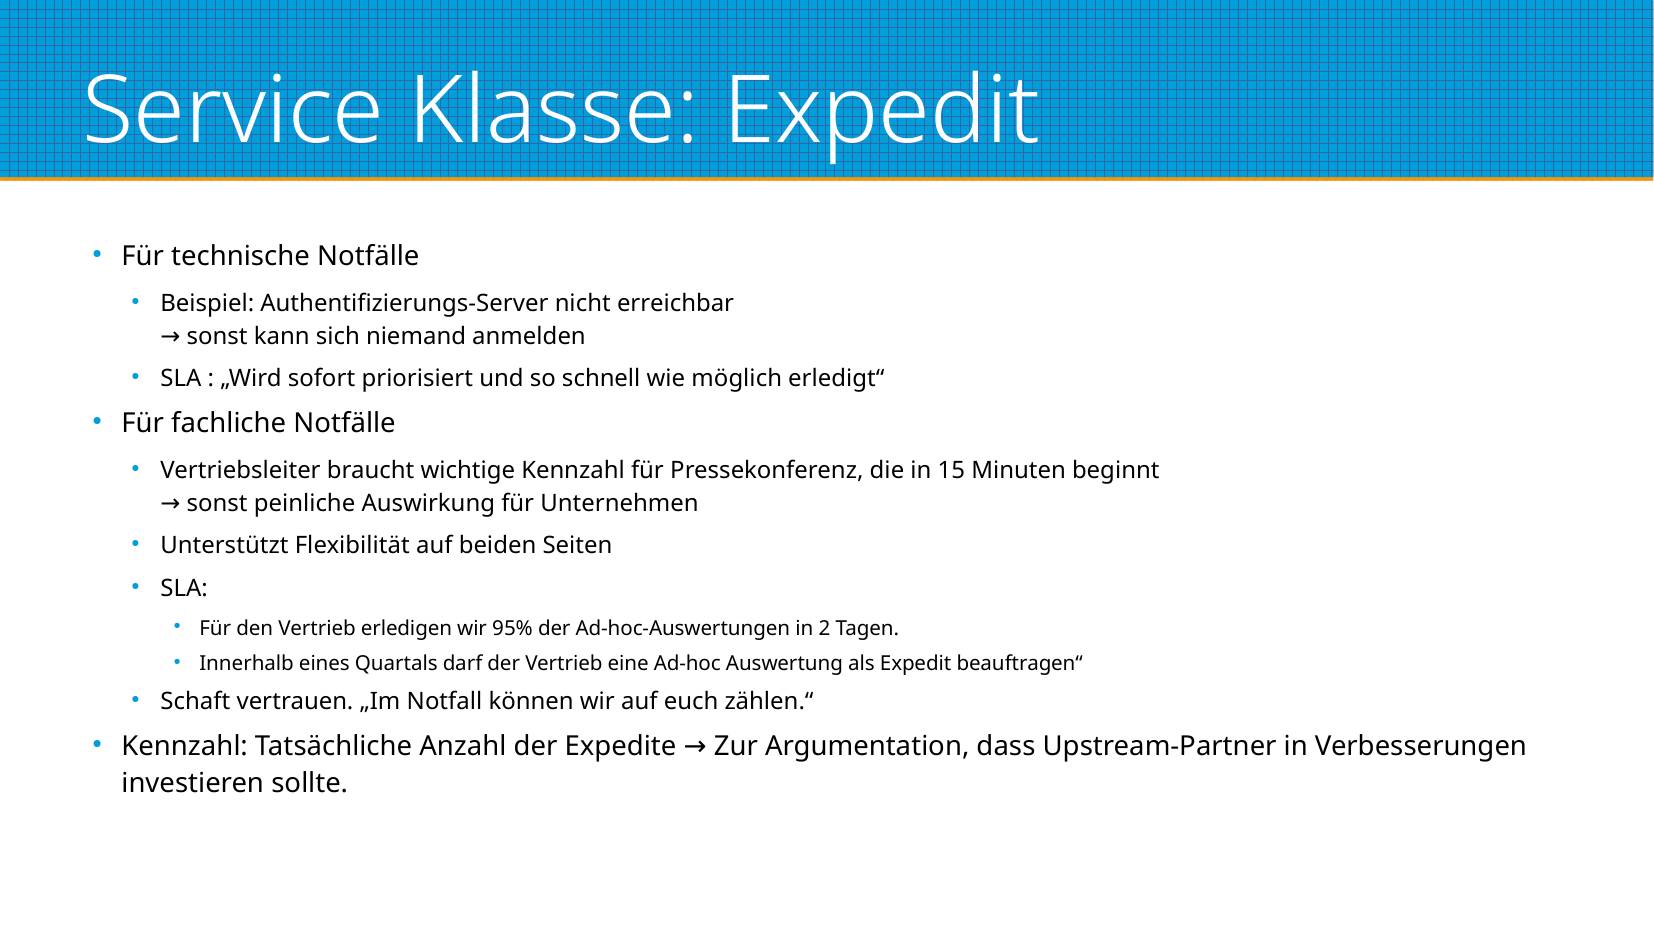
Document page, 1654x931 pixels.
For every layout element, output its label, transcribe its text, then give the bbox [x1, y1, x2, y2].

list Für technische Notfälle Beispiel: Authentifizierungs-Server nicht erreichbar → sonst kann sich niemand anmelden SLA : „Wird sofort priorisiert und so schnell wie möglich erledigt“ Für fachliche Notfälle Vertriebsleiter braucht wichtige Kennzahl für Pressekonferenz, die in 15 Minuten beginnt → sonst peinliche Auswirkung für Unternehmen Unterstützt Flexibilität auf beiden Seiten SLA: Für den Vertrieb erledigen wir 95% der Ad-hoc-Auswertungen in 2 Tagen. Innerhalb eines Quartals darf der Vertrieb eine Ad-hoc Auswertung als Expedit beauftragen“ Schaft vertrauen. „Im Notfall können wir auf euch zählen.“ Kennzahl: Tatsächliche Anzahl der Expedite → Zur Argumentation, dass Upstream-Partner in Verbesserungen investieren sollte. [82, 236, 1565, 811]
title Service Klasse: Expedit [82, 14, 1571, 171]
